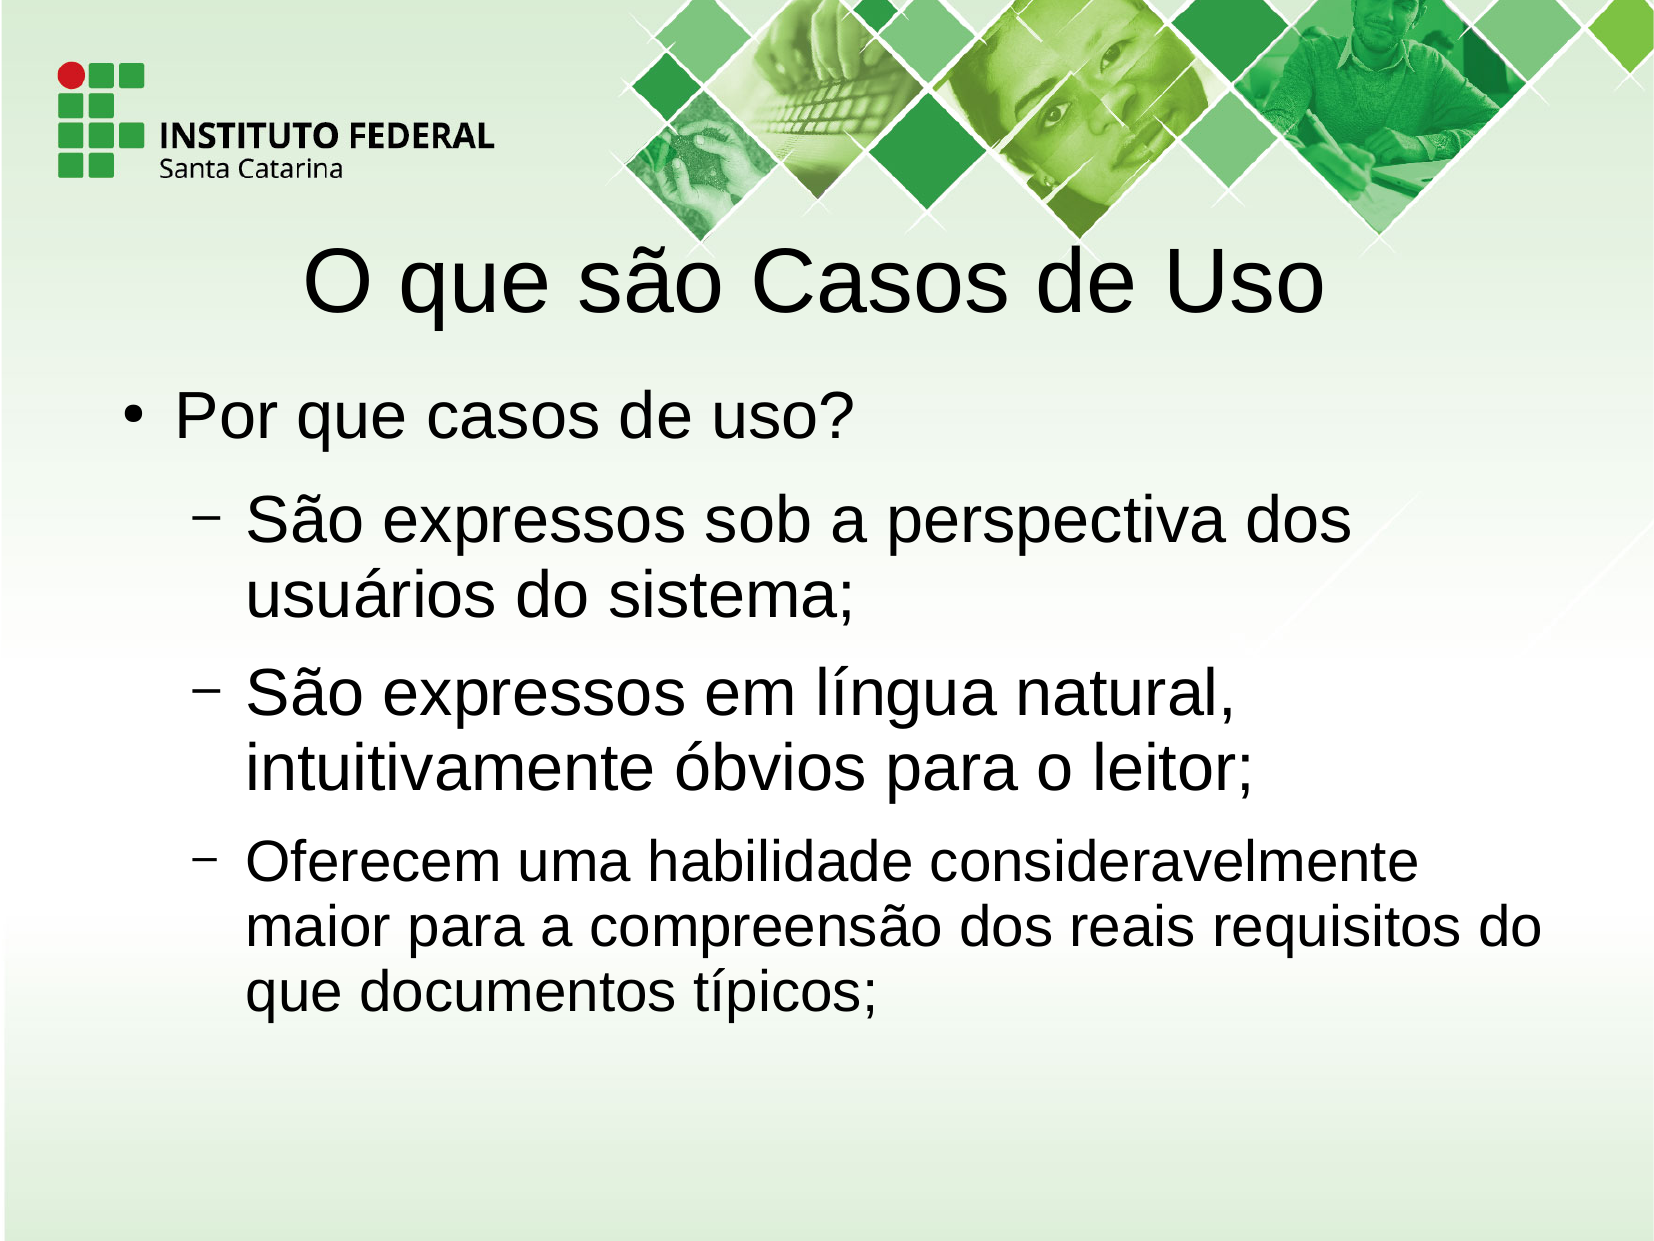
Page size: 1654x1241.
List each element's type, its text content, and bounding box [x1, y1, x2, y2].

title O que são Casos de Uso [70, 177, 1559, 385]
list Por que casos de uso? São expressos sob a perspectiva dos usuários do sistema; São expressos em língua natural, intuitivamente óbvios para o leitor; Oferecem uma habilidade consideravelmente maior para a compreensão dos reais requisitos do que documentos típicos; [103, 377, 1560, 1098]
picture [1, 0, 1654, 1241]
